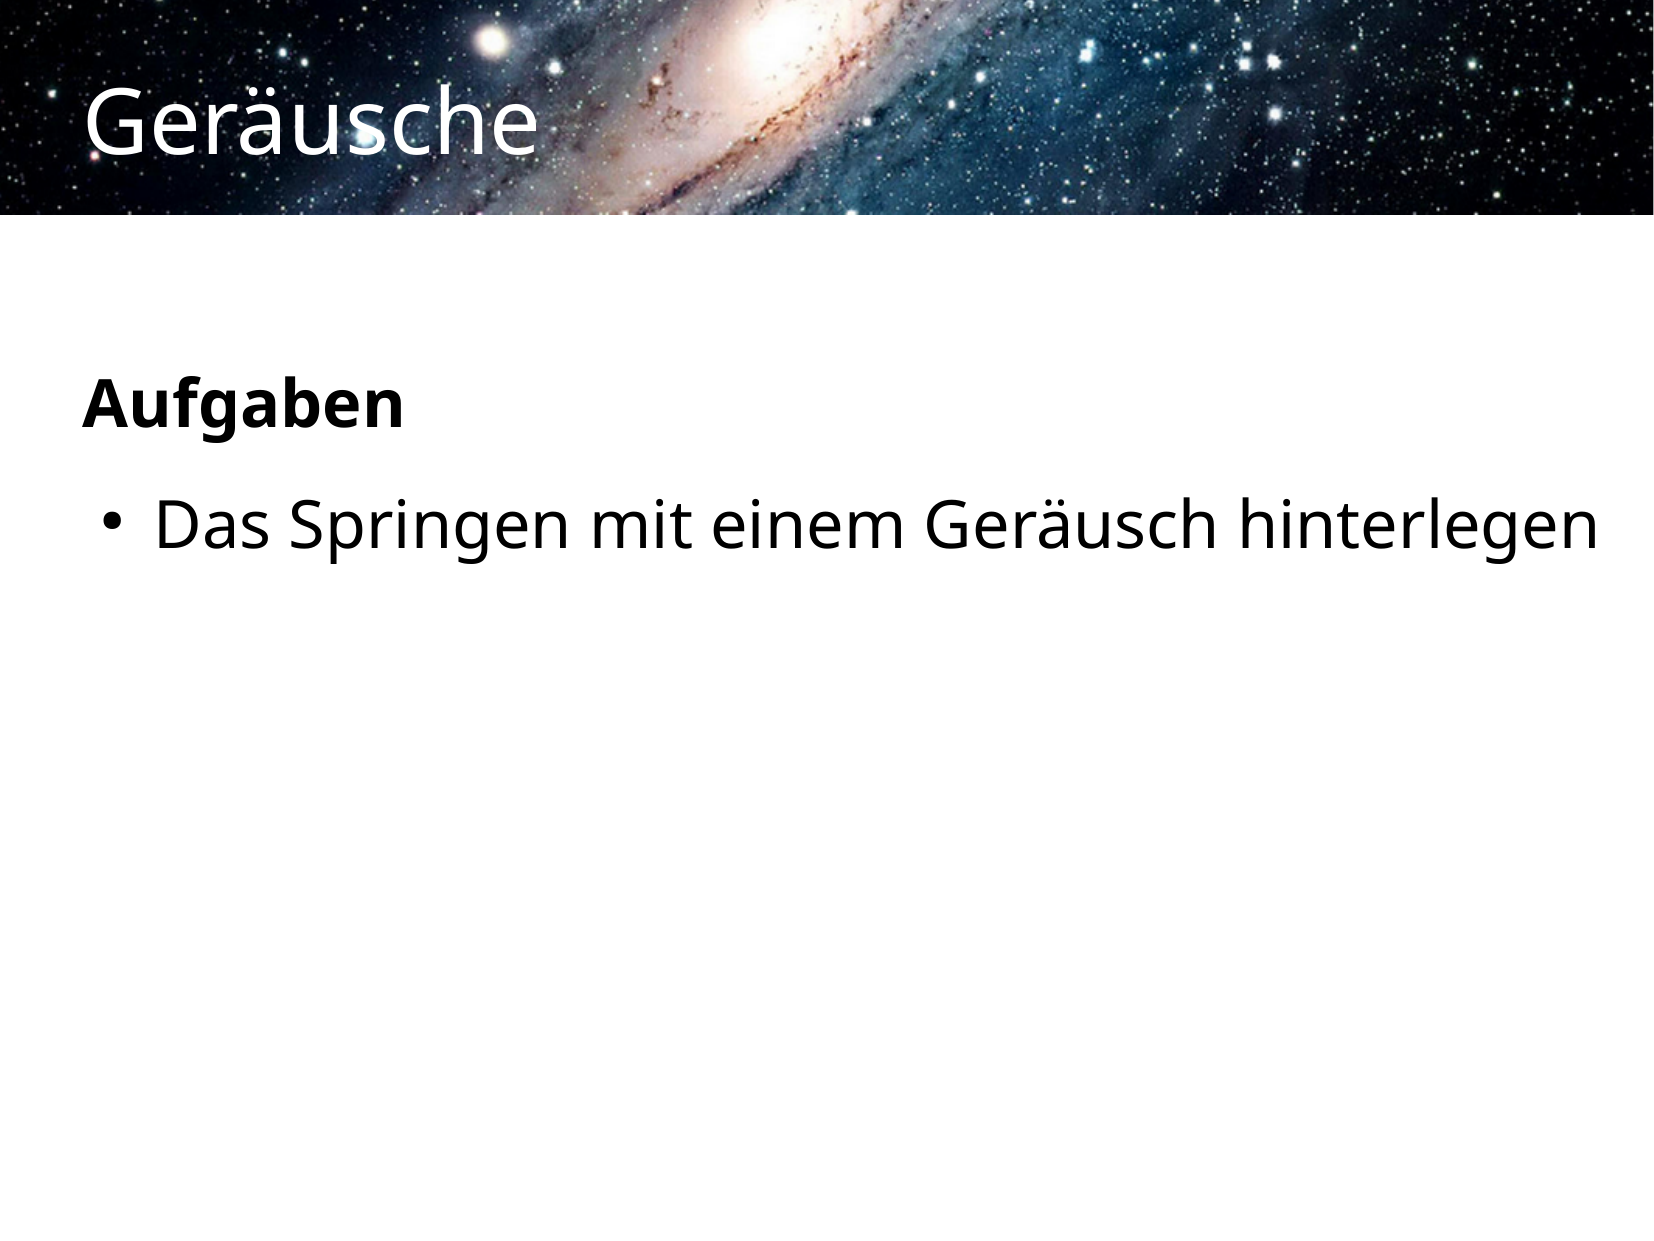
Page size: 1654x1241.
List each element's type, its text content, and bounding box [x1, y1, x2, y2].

list Aufgaben Das Springen mit einem Geräusch hinterlegen [82, 236, 1607, 1010]
picture [0, 0, 1654, 215]
title Geräusche [82, 23, 1571, 215]
